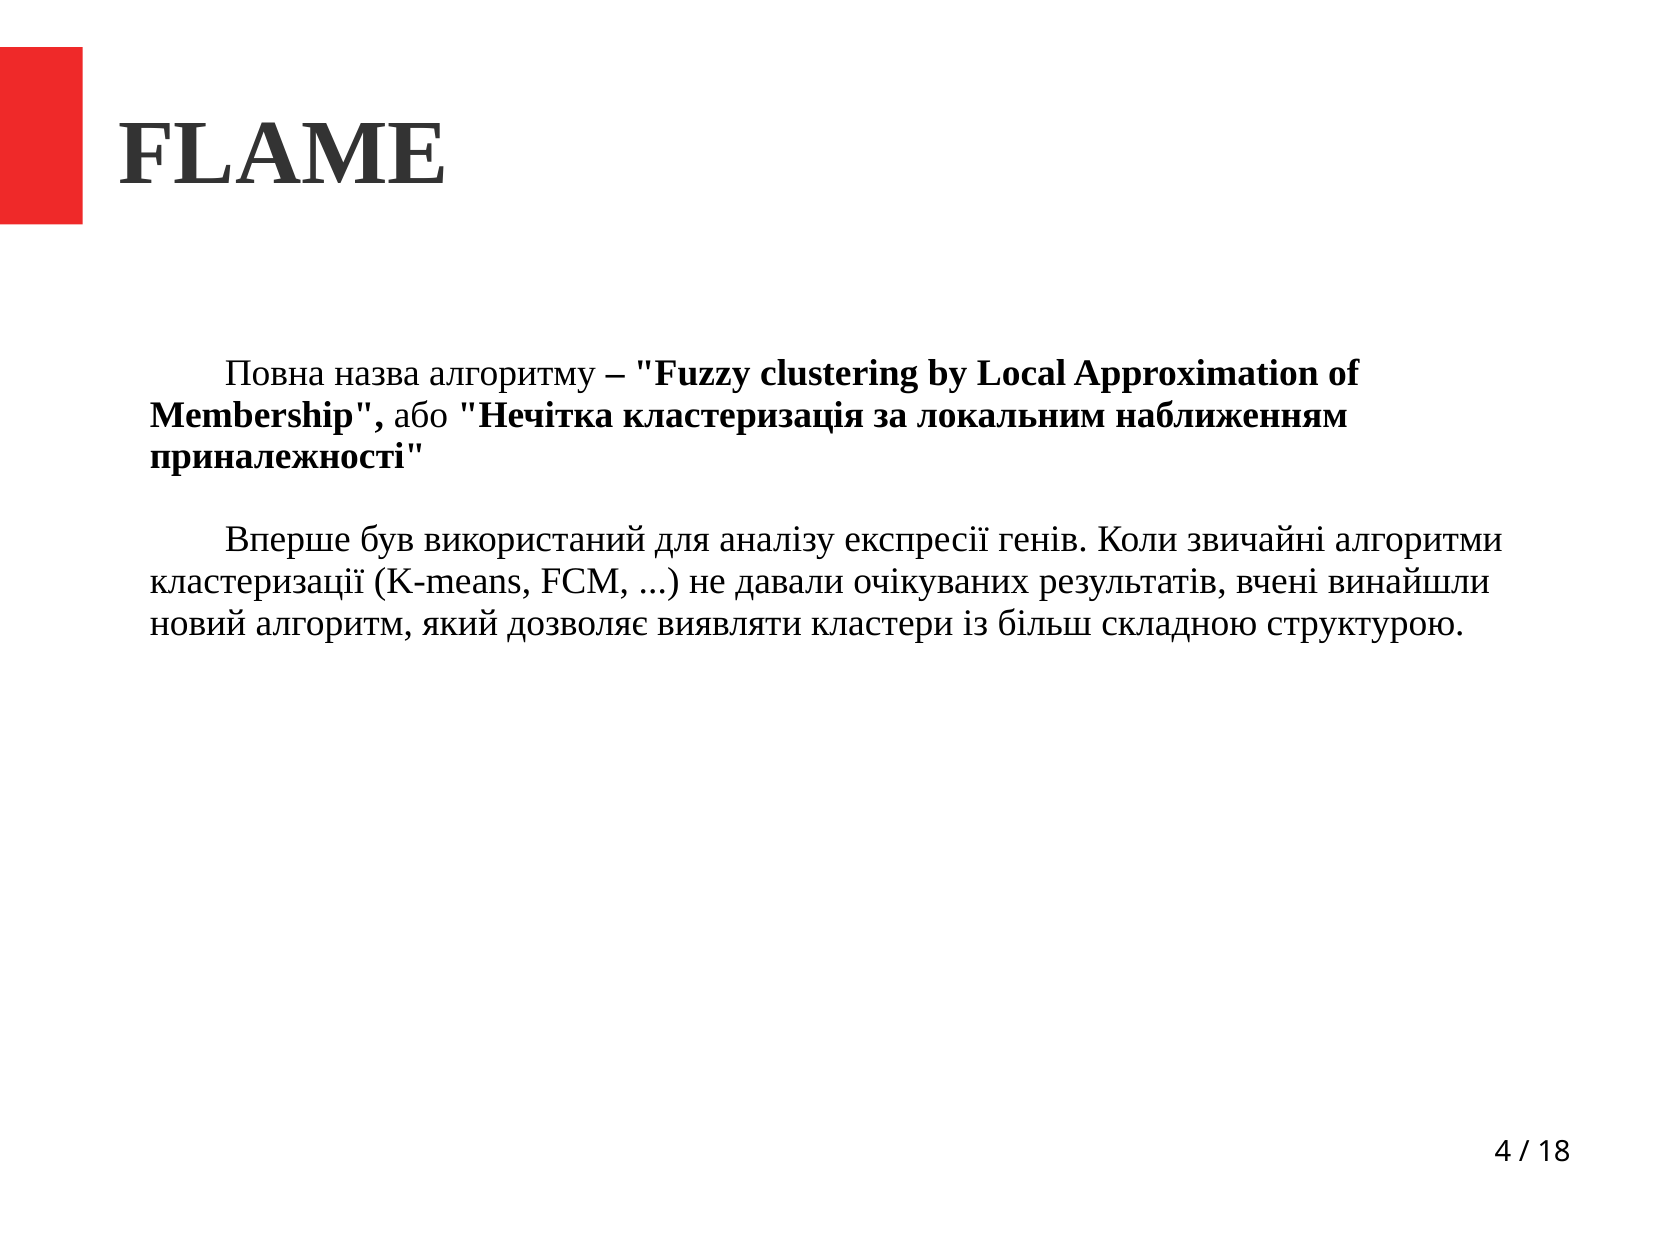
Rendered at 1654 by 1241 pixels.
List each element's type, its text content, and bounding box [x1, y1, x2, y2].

title FLAME [118, 49, 1571, 257]
text_box Повна назва алгоритму – "Fuzzy clustering by Local Approximation of Membership", або "Нечітка кластеризація за локальним наближенням приналежності" Вперше був використаний для аналізу експресії генів. Коли звичайні алгоритми кластеризації (K-means, FCM, ...) не давали очікуваних результатів, вчені винайшли новий алгоритм, який дозволяє виявляти кластери із більш складною структурою. [135, 345, 1561, 651]
